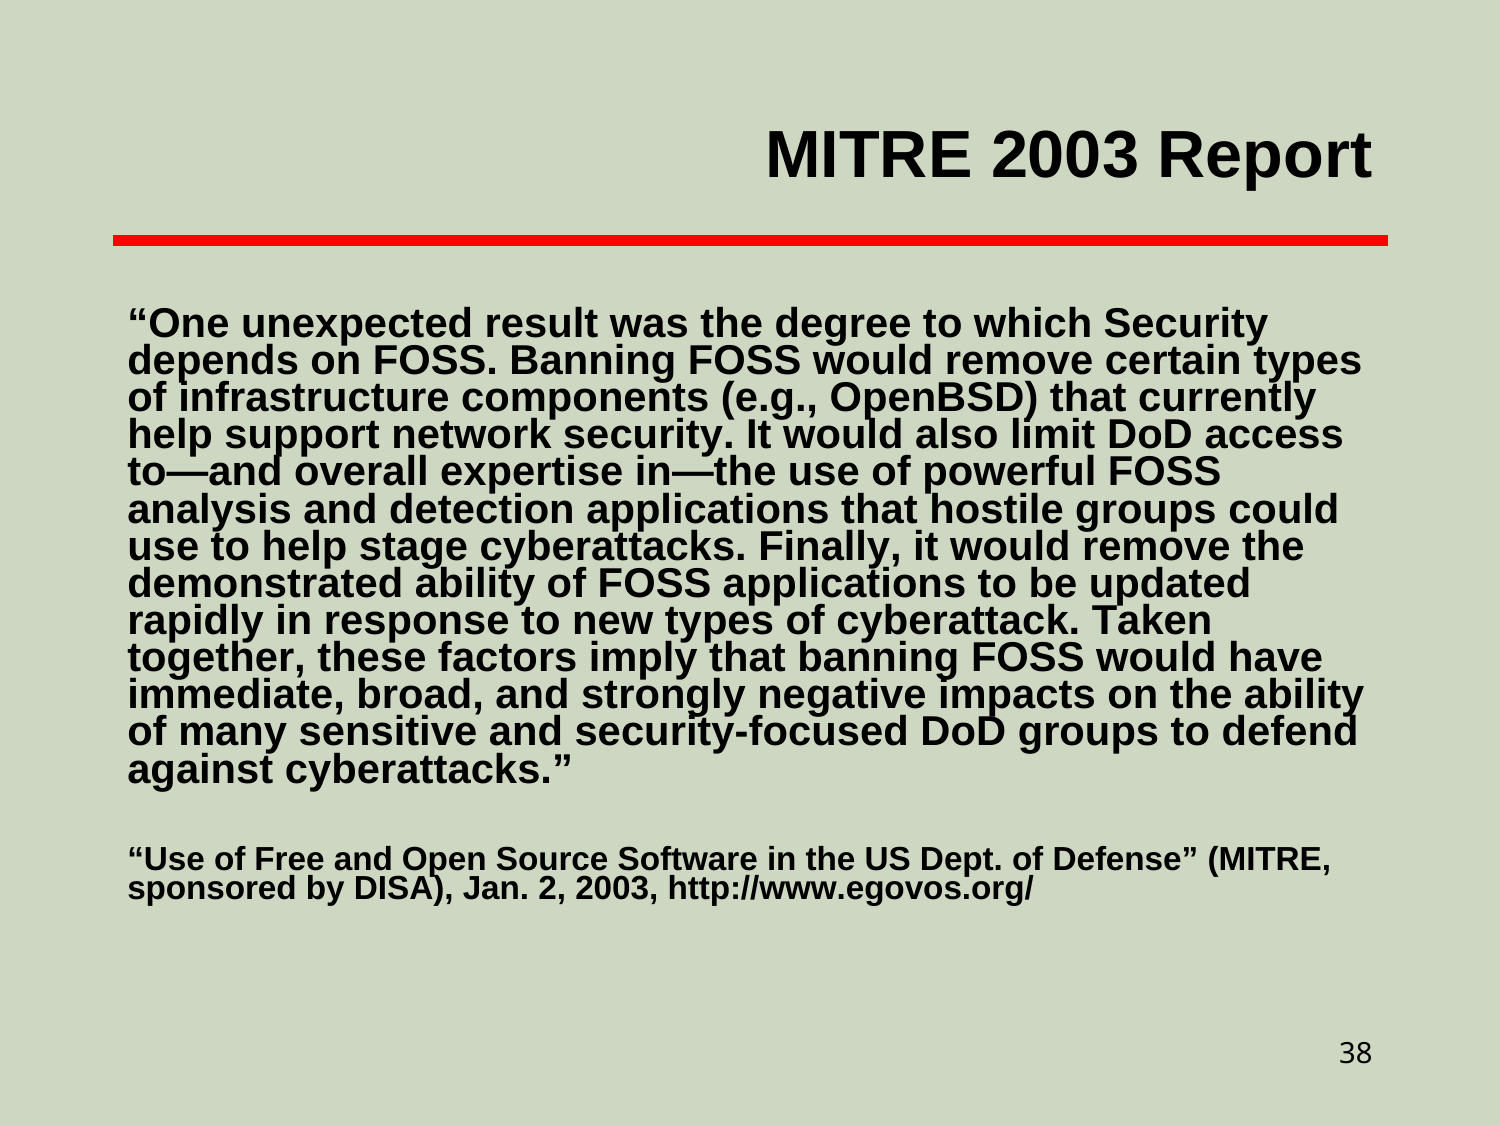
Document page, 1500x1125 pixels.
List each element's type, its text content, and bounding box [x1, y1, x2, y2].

title MITRE 2003 Report [337, 85, 1388, 224]
list “One unexpected result was the degree to which Security depends on FOSS. Banning FOSS would remove certain types of infrastructure components (e.g., OpenBSD) that currently help support network security. It would also limit DoD access to—and overall expertise in—the use of powerful FOSS analysis and detection applications that hostile groups could use to help stage cyberattacks. Finally, it would remove the demonstrated ability of FOSS applications to be updated rapidly in response to new types of cyberattack. Taken together, these factors imply that banning FOSS would have immediate, broad, and strongly negative impacts on the ability of many sensitive and security-focused DoD groups to defend against cyberattacks.” “Use of Free and Open Source Software in the US Dept. of Defense” (MITRE, sponsored by DISA), Jan. 2, 2003, http://www.egovos.org/ [112, 299, 1388, 1000]
